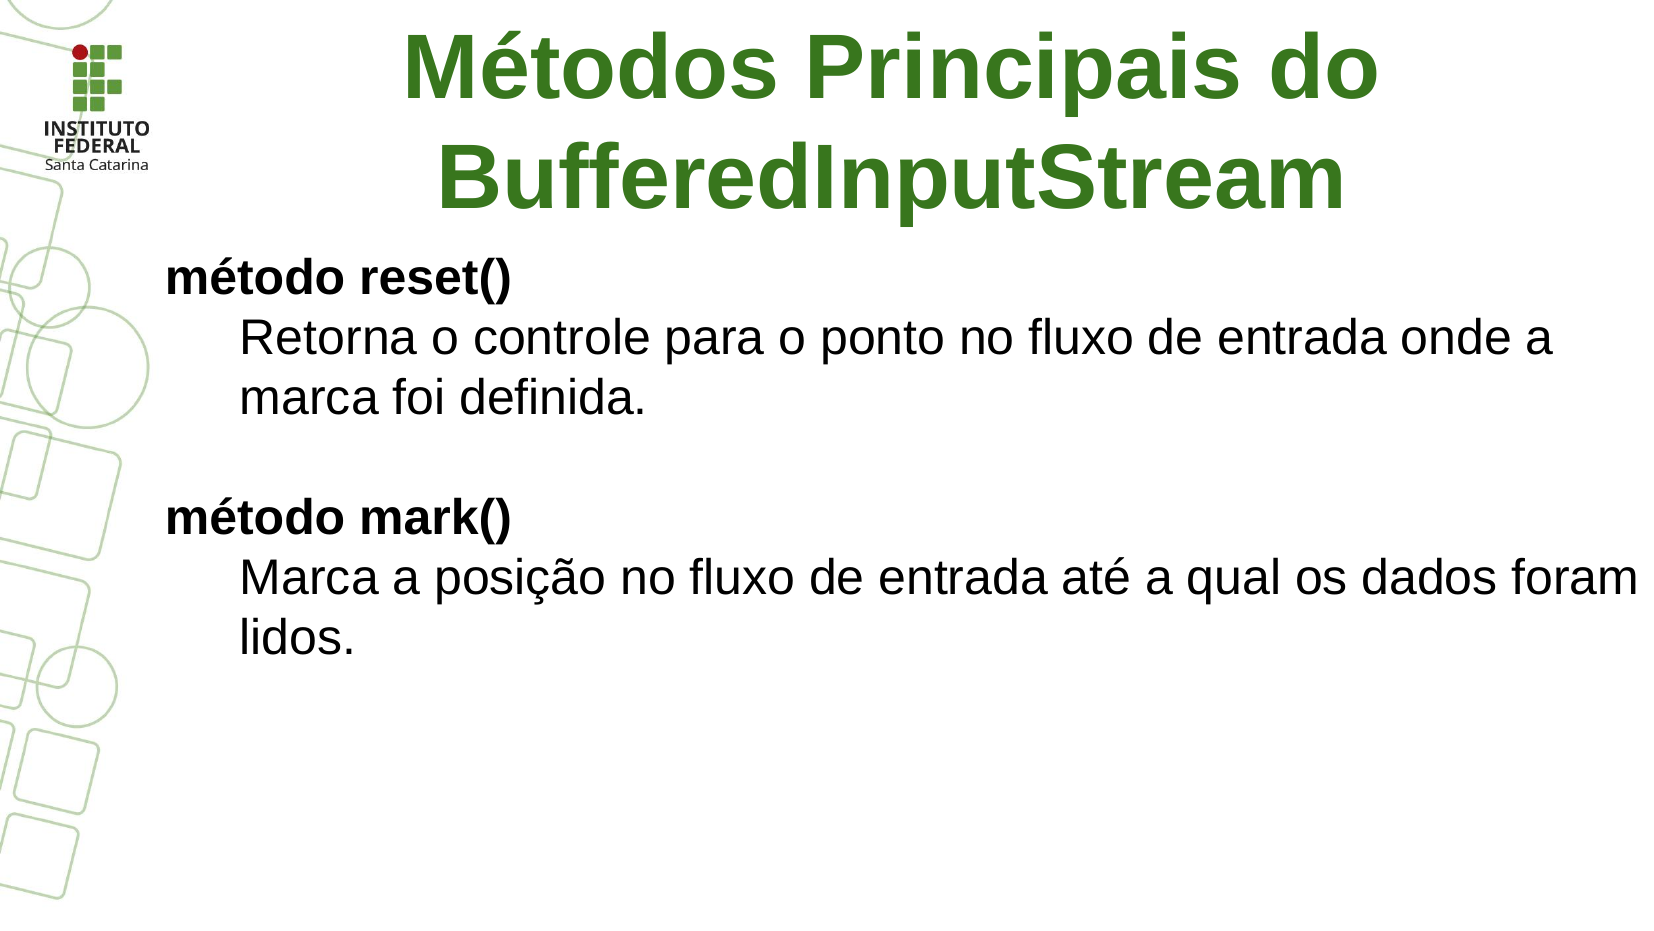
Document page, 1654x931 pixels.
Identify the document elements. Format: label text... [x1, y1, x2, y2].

title Métodos Principais do BufferedInputStream [181, 29, 1603, 205]
picture [0, 0, 1317, 931]
subtitle método reset() Retorna o controle para o ponto no fluxo de entrada onde a marca foi definida. método mark() Marca a posição no fluxo de entrada até a qual os dados foram lidos. [164, 245, 1642, 900]
